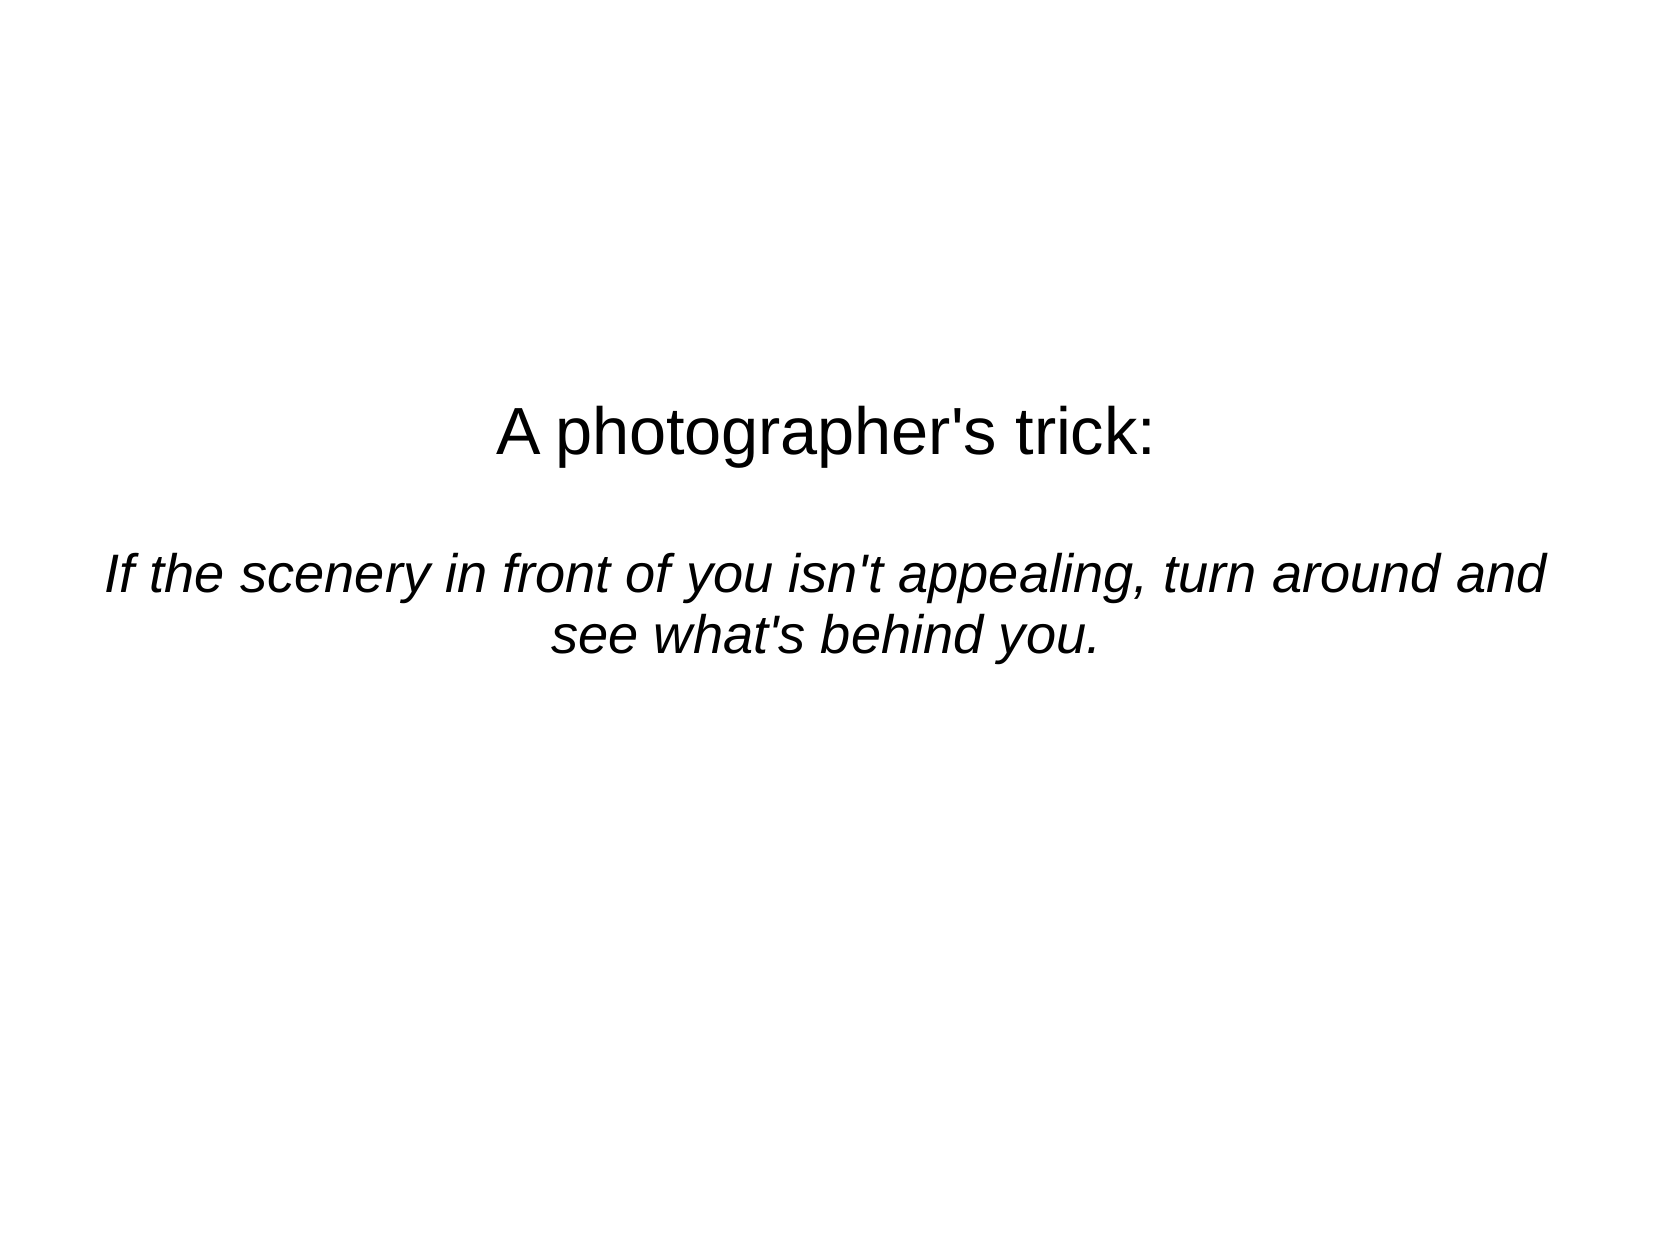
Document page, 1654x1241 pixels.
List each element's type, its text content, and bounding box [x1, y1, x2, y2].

subtitle A photographer's trick: If the scenery in front of you isn't appealing, turn around and see what's behind you. [82, 49, 1571, 1010]
